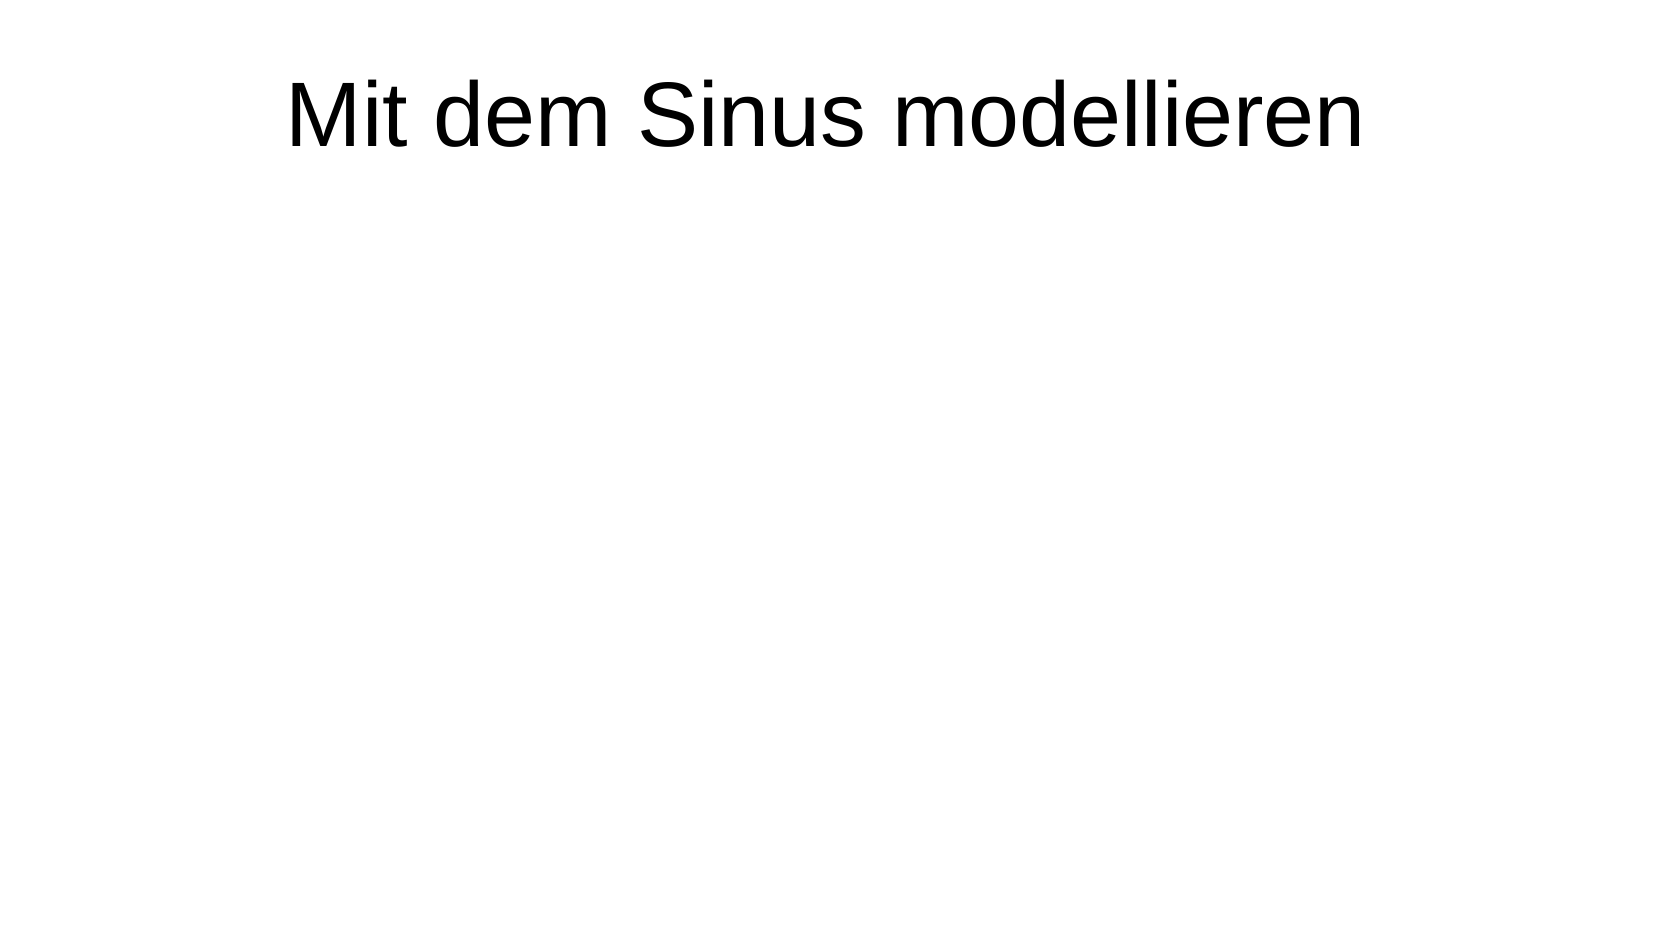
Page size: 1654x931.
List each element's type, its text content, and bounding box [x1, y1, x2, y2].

title Mit dem Sinus modellieren [82, 37, 1571, 193]
